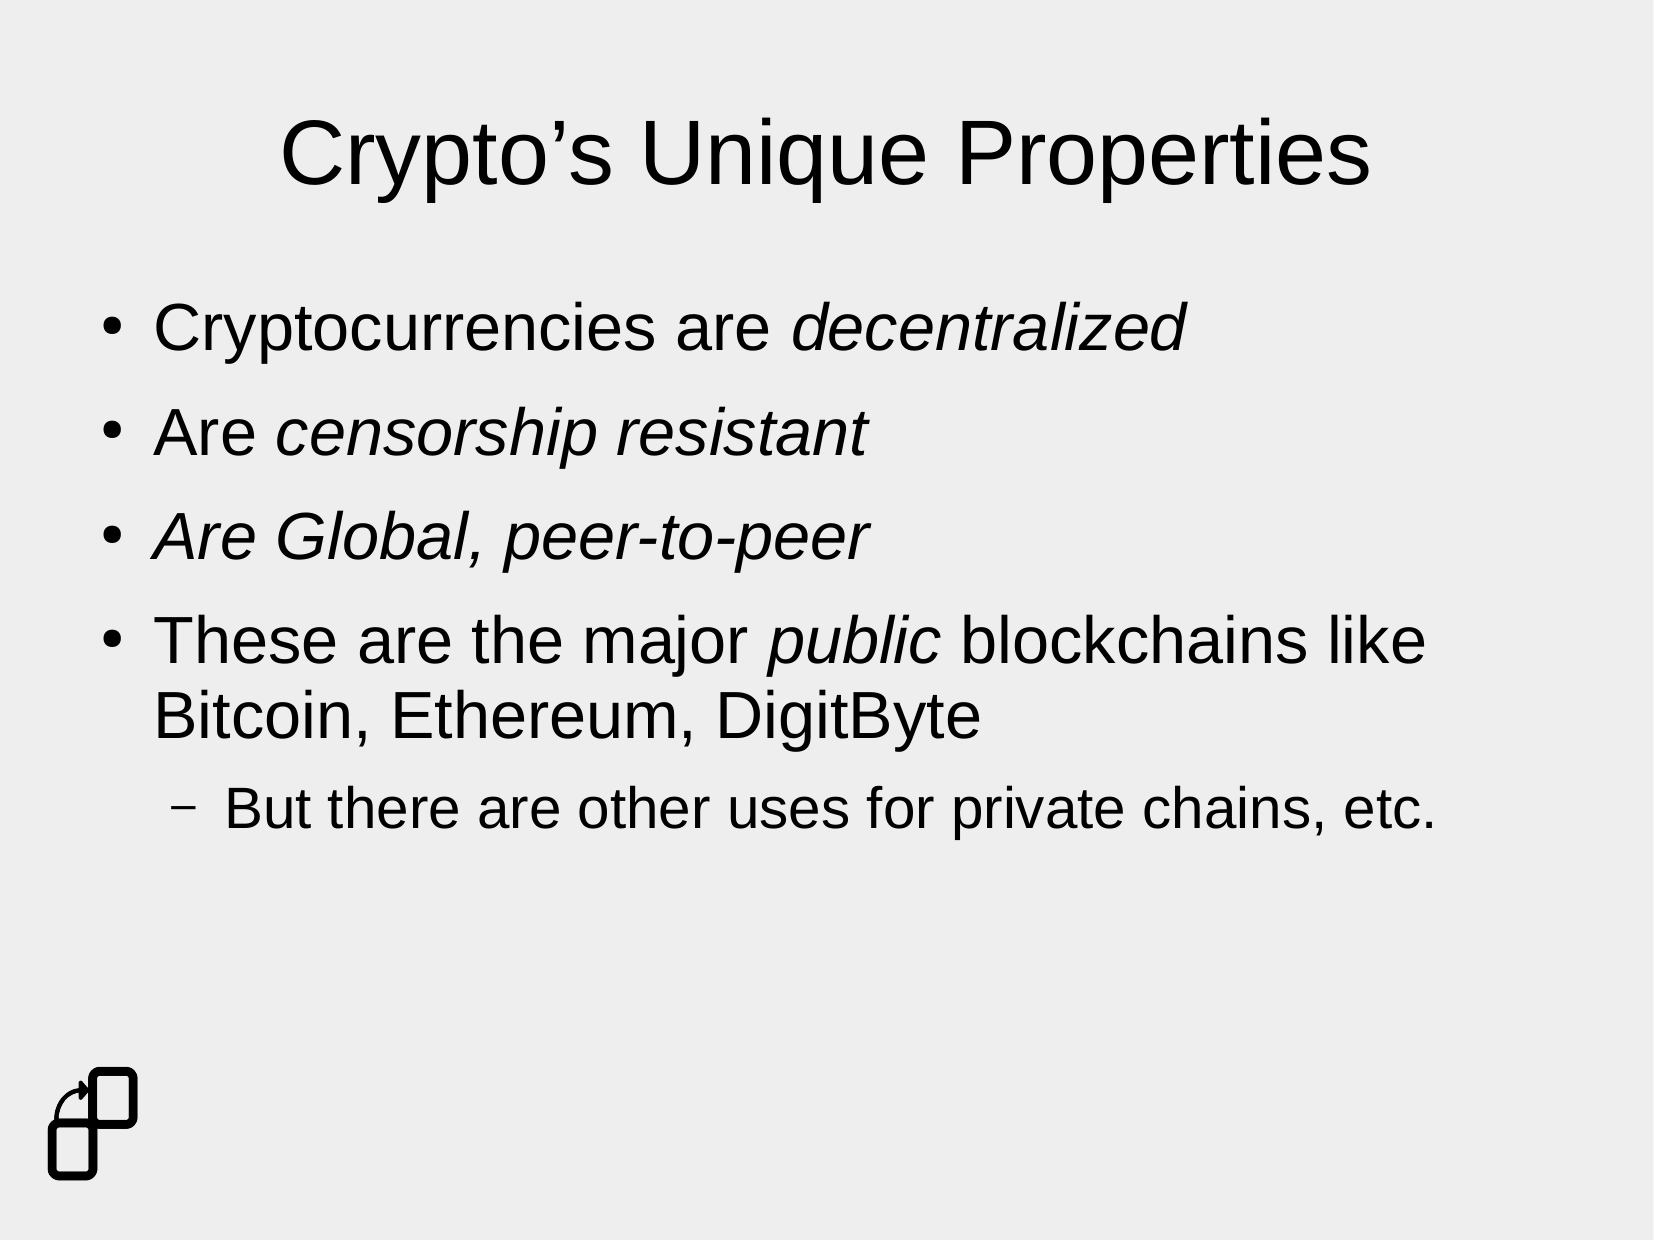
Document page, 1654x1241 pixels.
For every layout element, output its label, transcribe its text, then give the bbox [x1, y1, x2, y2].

title Crypto’s Unique Properties [82, 49, 1571, 257]
picture [30, 1062, 153, 1186]
list Cryptocurrencies are decentralized Are censorship resistant Are Global, peer-to-peer These are the major public blockchains like Bitcoin, Ethereum, DigitByte But there are other uses for private chains, etc. [82, 290, 1571, 1010]
